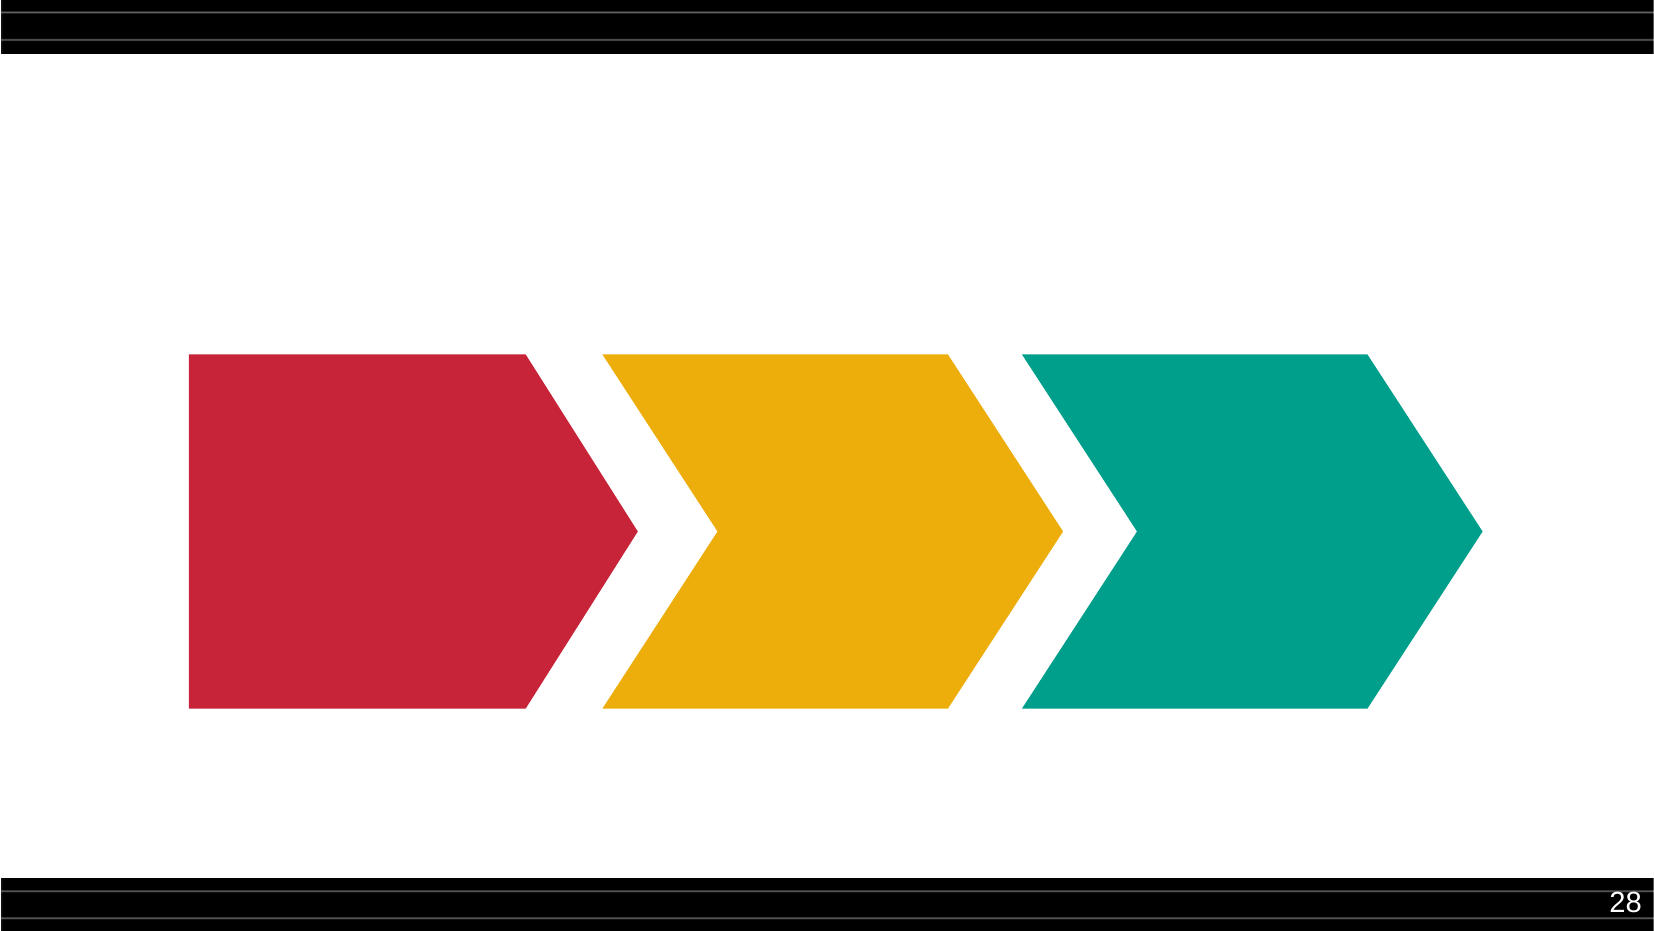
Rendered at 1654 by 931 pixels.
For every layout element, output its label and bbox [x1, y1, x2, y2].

picture [1, 0, 1654, 54]
text_box [188, 354, 638, 709]
text_box [602, 354, 1064, 709]
picture [1, 878, 1654, 931]
